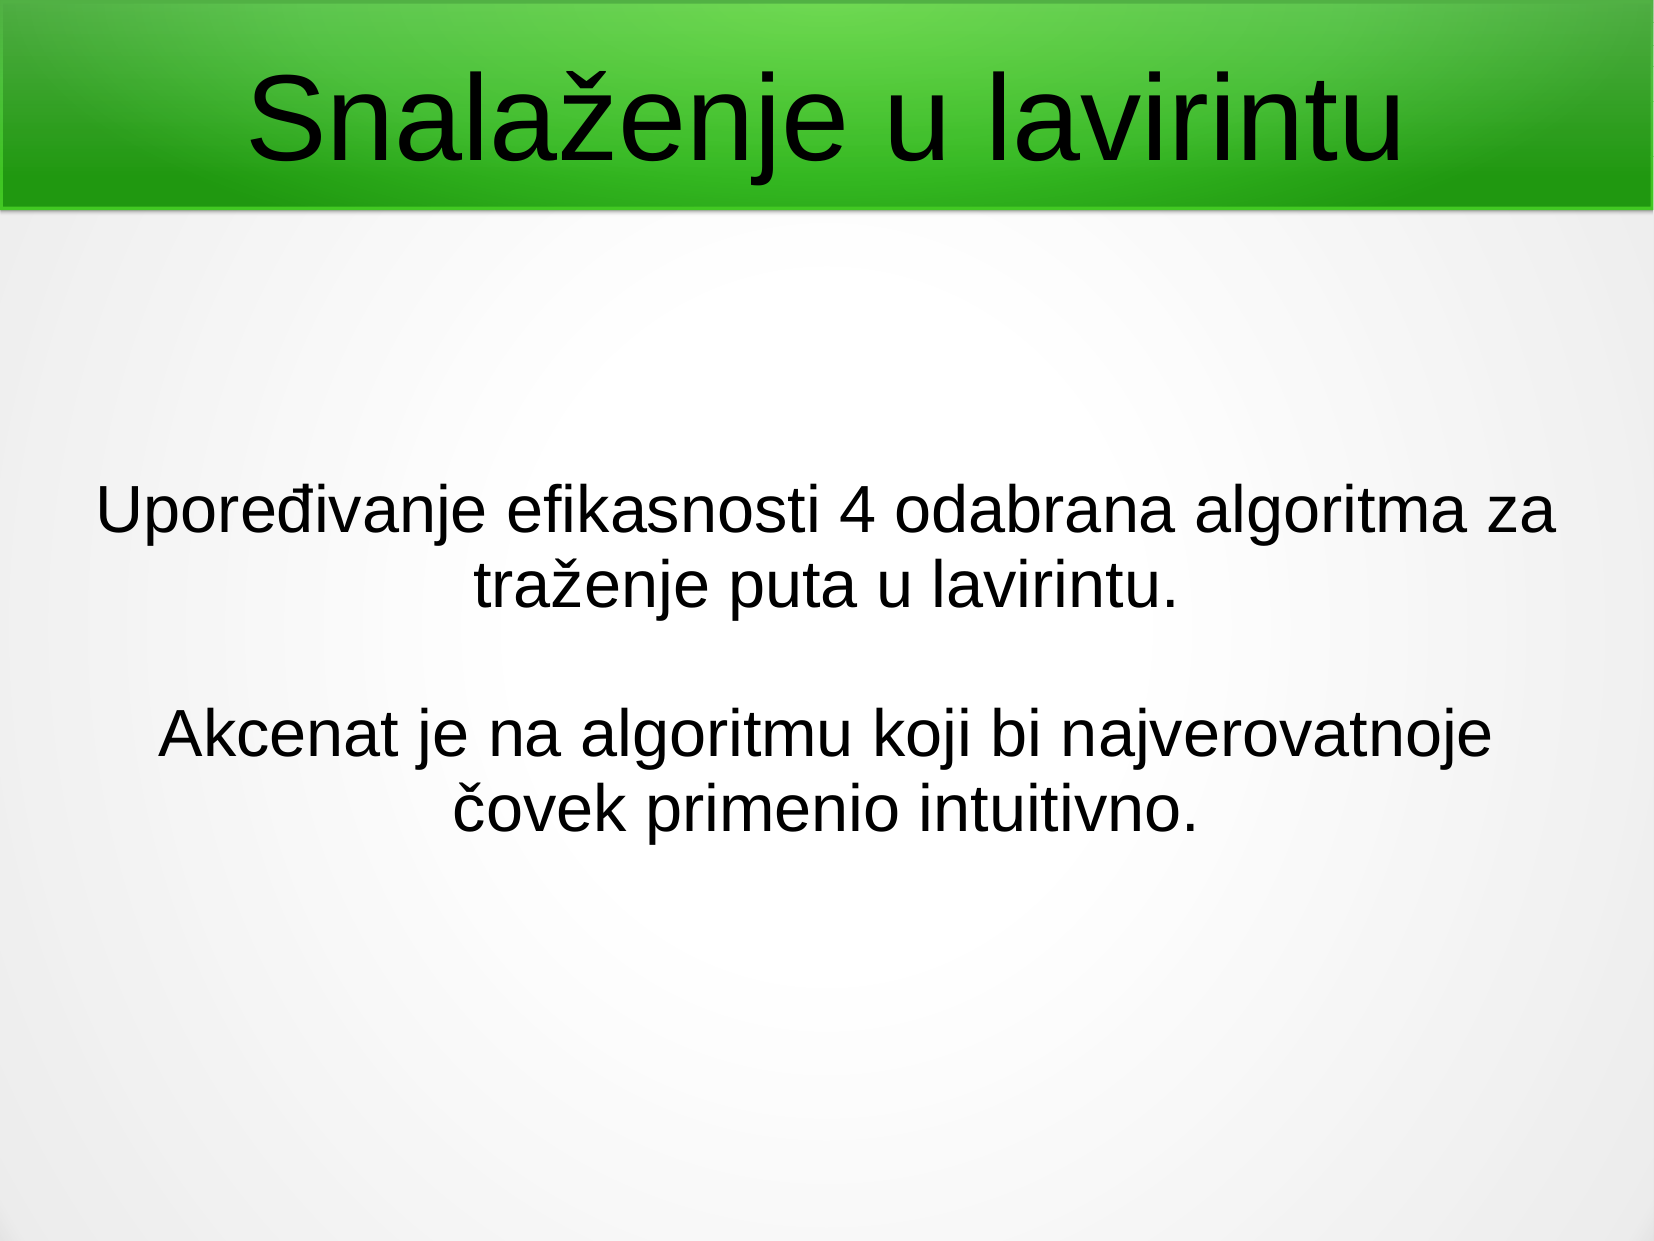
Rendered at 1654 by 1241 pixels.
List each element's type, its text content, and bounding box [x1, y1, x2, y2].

title Snalaženje u lavirintu [82, 47, 1571, 189]
subtitle Upoređivanje efikasnosti 4 odabrana algoritma za traženje puta u lavirintu. Akcenat je na algoritmu koji bi najverovatnoje čovek primenio intuitivno. [82, 299, 1571, 1019]
